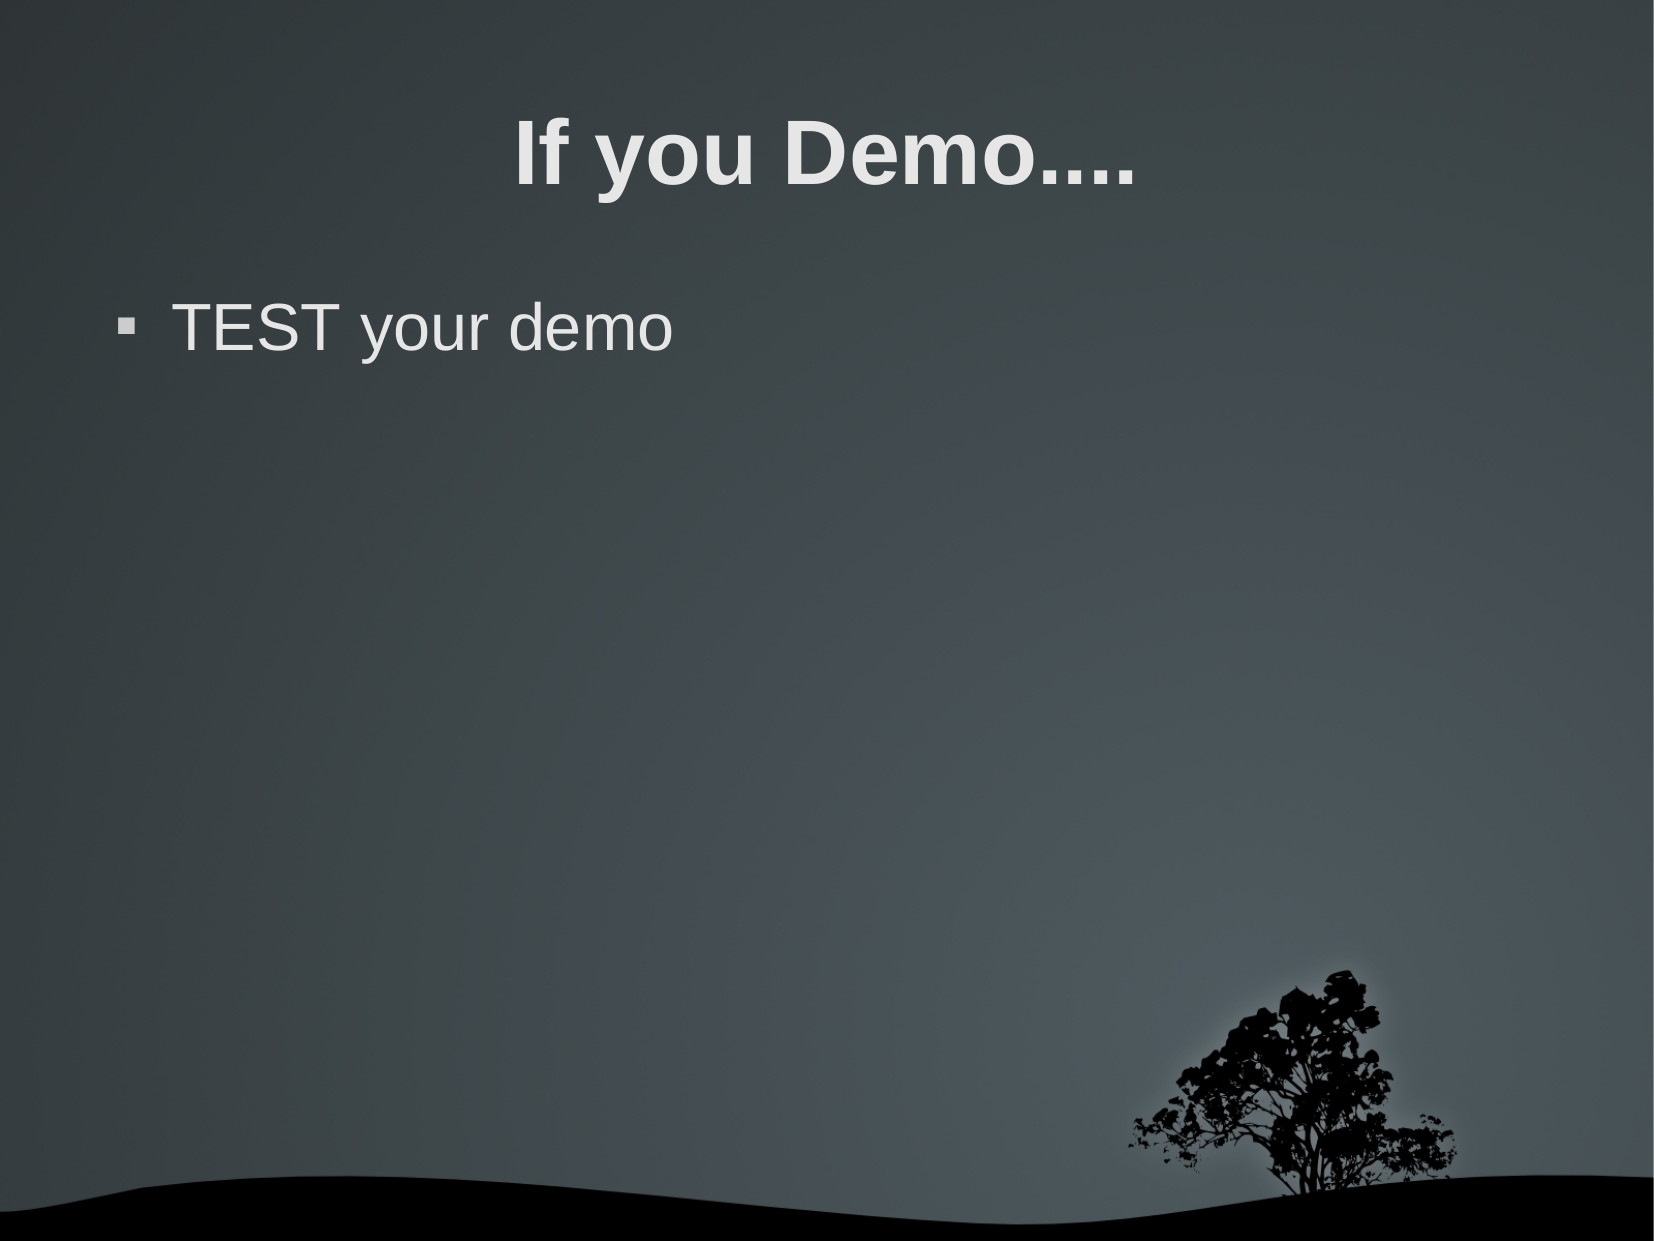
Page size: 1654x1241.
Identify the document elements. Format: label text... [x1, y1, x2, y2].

picture [0, 0, 1654, 1241]
list TEST your demo [82, 290, 1571, 1094]
title If you Demo.... [82, 49, 1571, 257]
